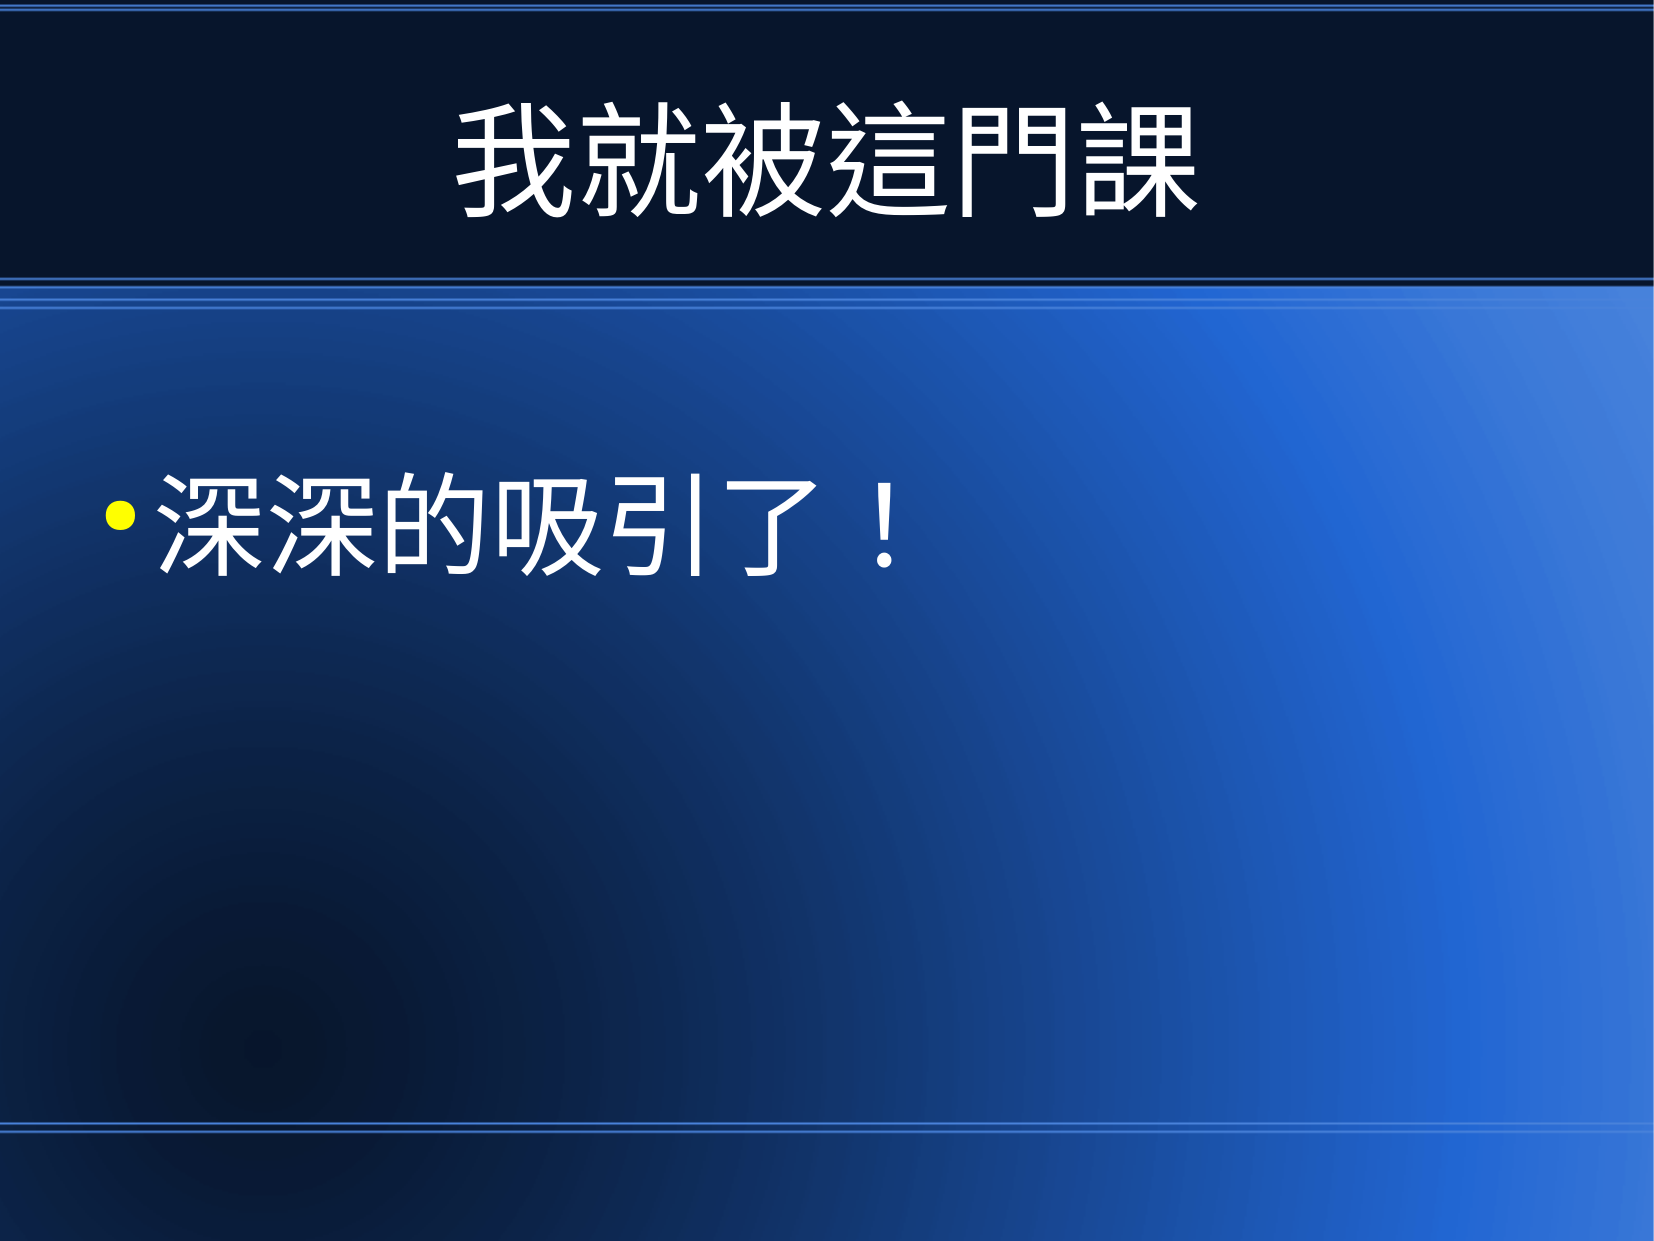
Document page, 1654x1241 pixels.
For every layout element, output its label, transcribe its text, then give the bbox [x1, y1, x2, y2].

list 深深的吸引了！ [82, 355, 1571, 1241]
picture [0, 0, 1654, 1241]
title 我就被這門課 [82, 49, 1571, 257]
